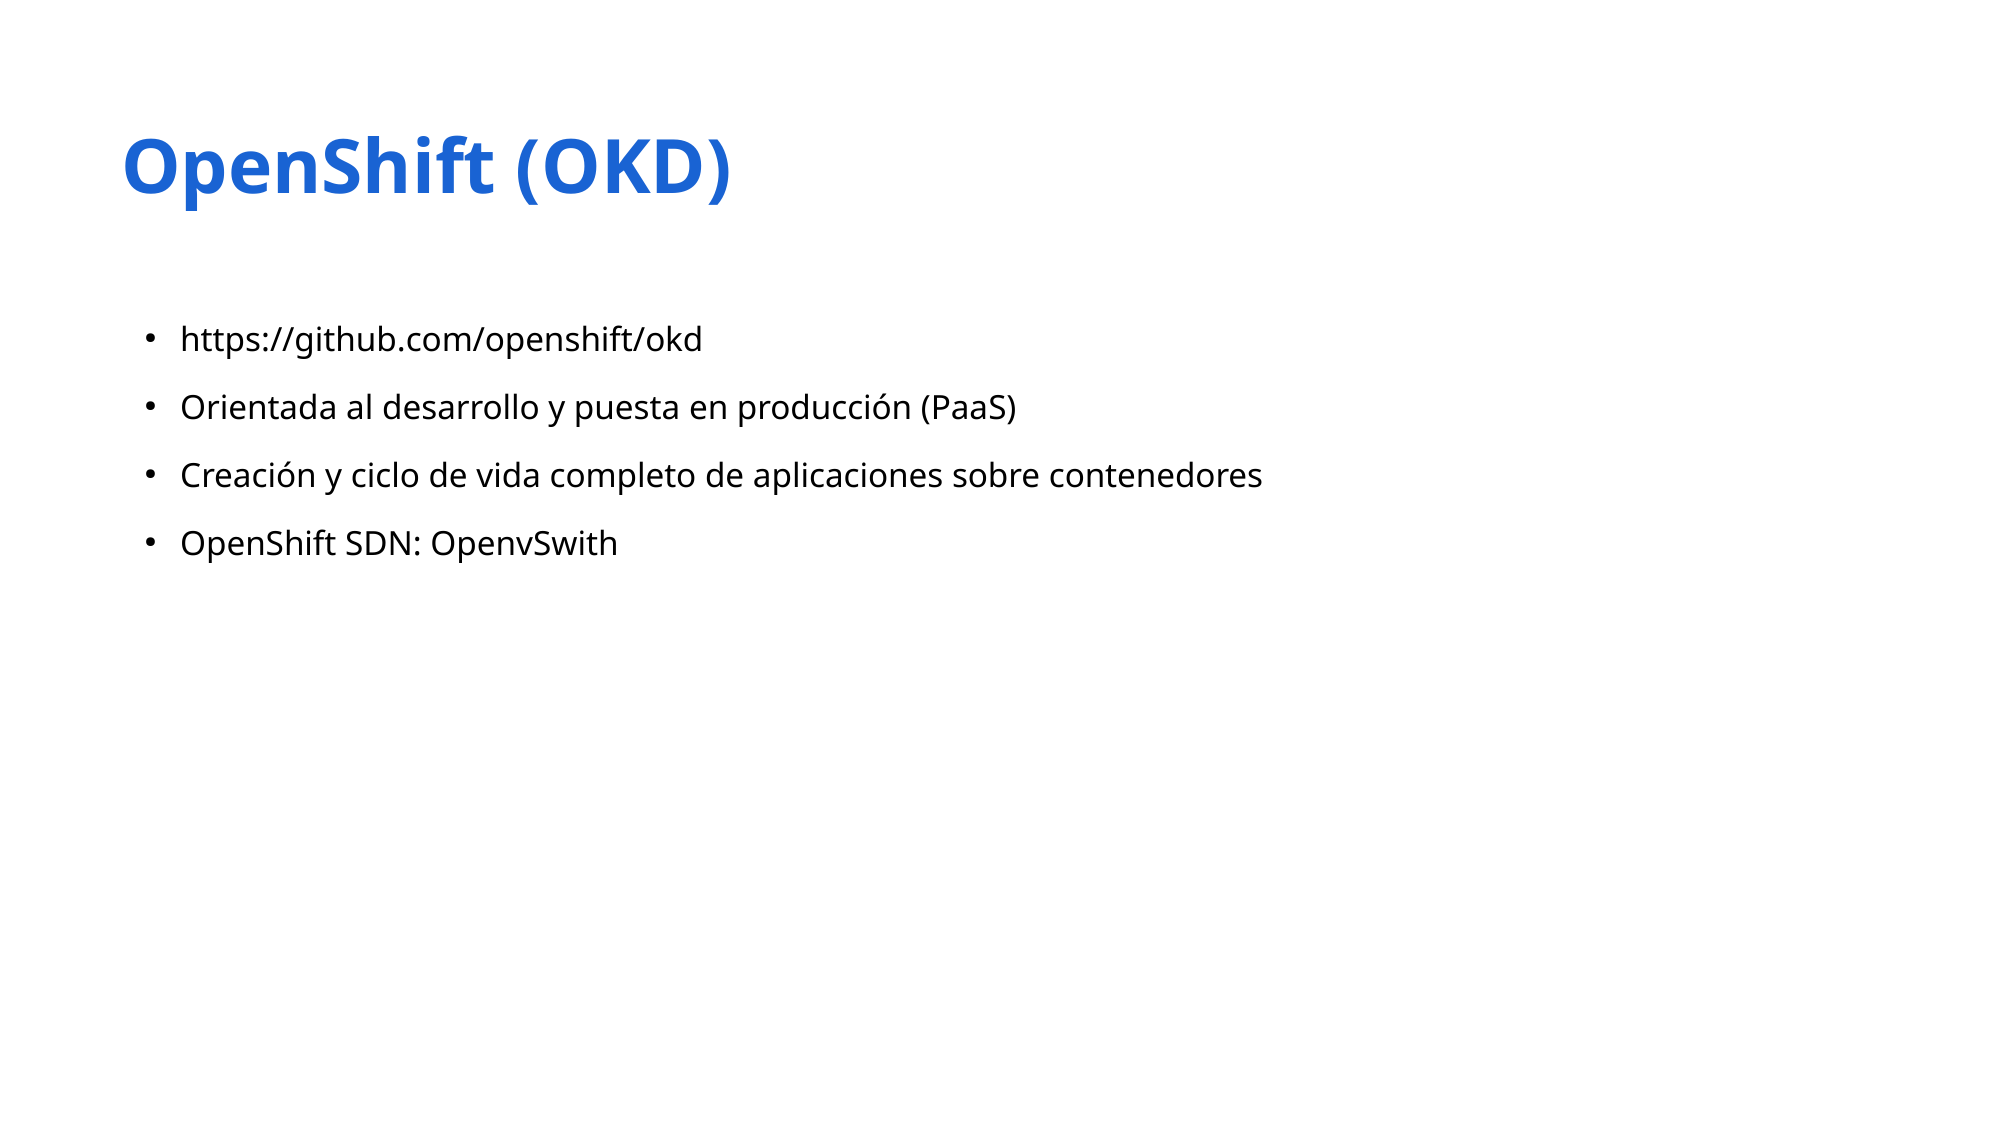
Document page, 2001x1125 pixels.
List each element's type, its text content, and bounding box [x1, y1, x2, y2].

text_box https://github.com/openshift/okd Orientada al desarrollo y puesta en producción (PaaS) Creación y ciclo de vida completo de aplicaciones sobre contenedores OpenShift SDN: OpenvSwith [129, 286, 1843, 940]
text_box OpenShift (OKD) [106, 106, 1878, 293]
